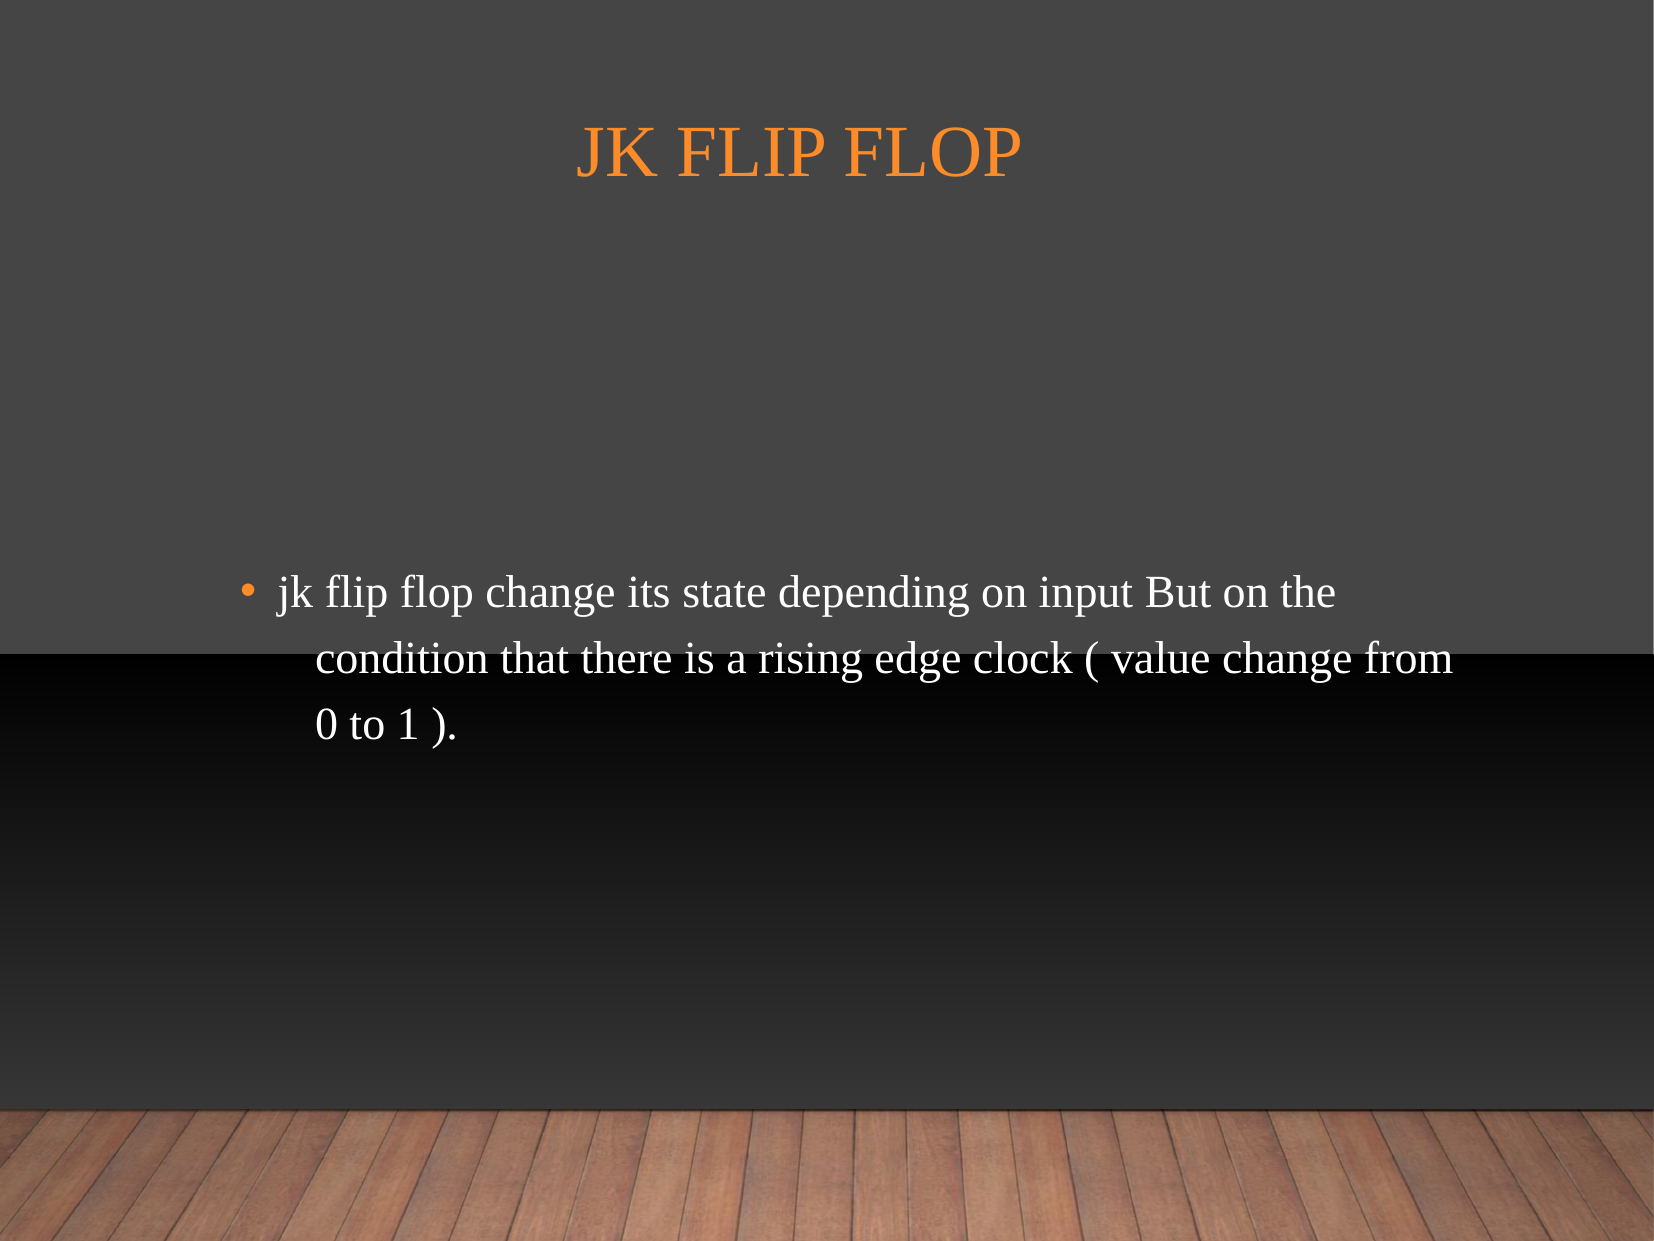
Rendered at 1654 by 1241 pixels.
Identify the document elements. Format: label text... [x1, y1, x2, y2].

list jk flip flop change its state depending on input But on the condition that there is a rising edge clock ( value change from 0 to 1 ). [0, 290, 1489, 1010]
title JK Flip Flop [0, 49, 1489, 257]
